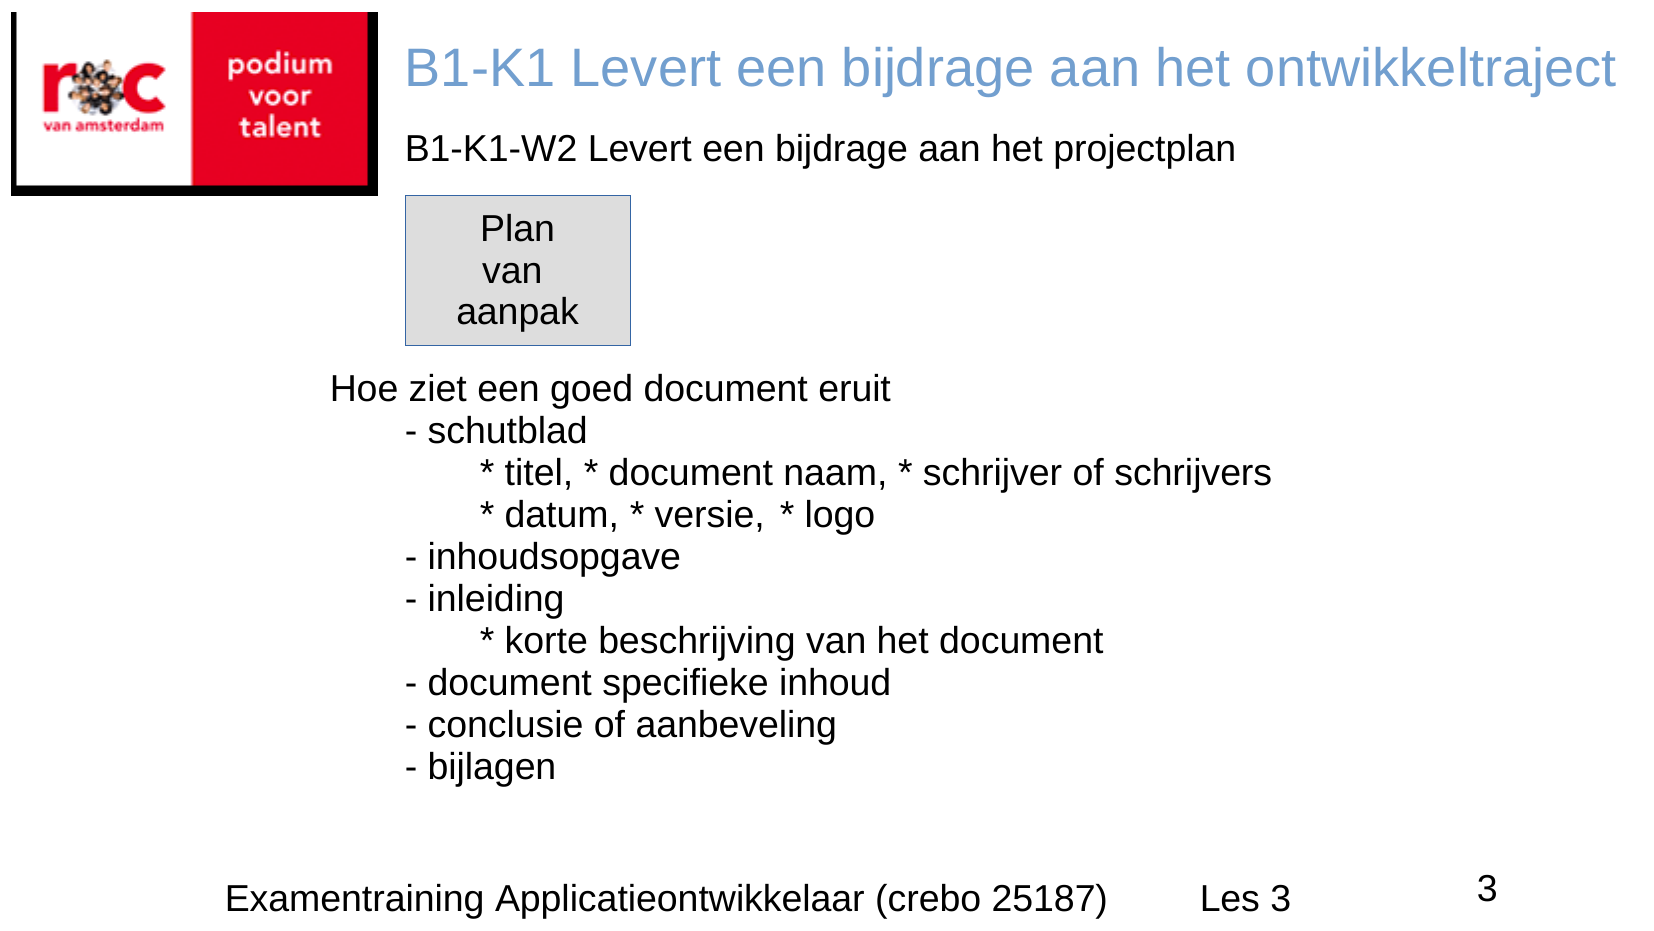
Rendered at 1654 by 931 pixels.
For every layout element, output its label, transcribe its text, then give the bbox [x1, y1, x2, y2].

text_box Examentraining Applicatieontwikkelaar (crebo 25187) [210, 870, 1141, 927]
text_box Plan van aanpak [405, 195, 631, 346]
picture [11, 12, 378, 196]
text_box B1-K1 Levert een bijdrage aan het ontwikkeltraject [390, 30, 1654, 166]
text_box Hoe ziet een goed document eruit - schutblad * titel, * document naam, * schrijver of schrijvers * datum, * versie, * logo - inhoudsopgave - inleiding * korte beschrijving van het document - document specifieke inhoud - conclusie of aanbeveling - bijlagen [315, 360, 1411, 811]
text_box <number> [1462, 860, 1654, 931]
text_box B1-K1-W2 Levert een bijdrage aan het projectplan [390, 120, 1486, 219]
text_box Les 3 [1185, 870, 1336, 927]
